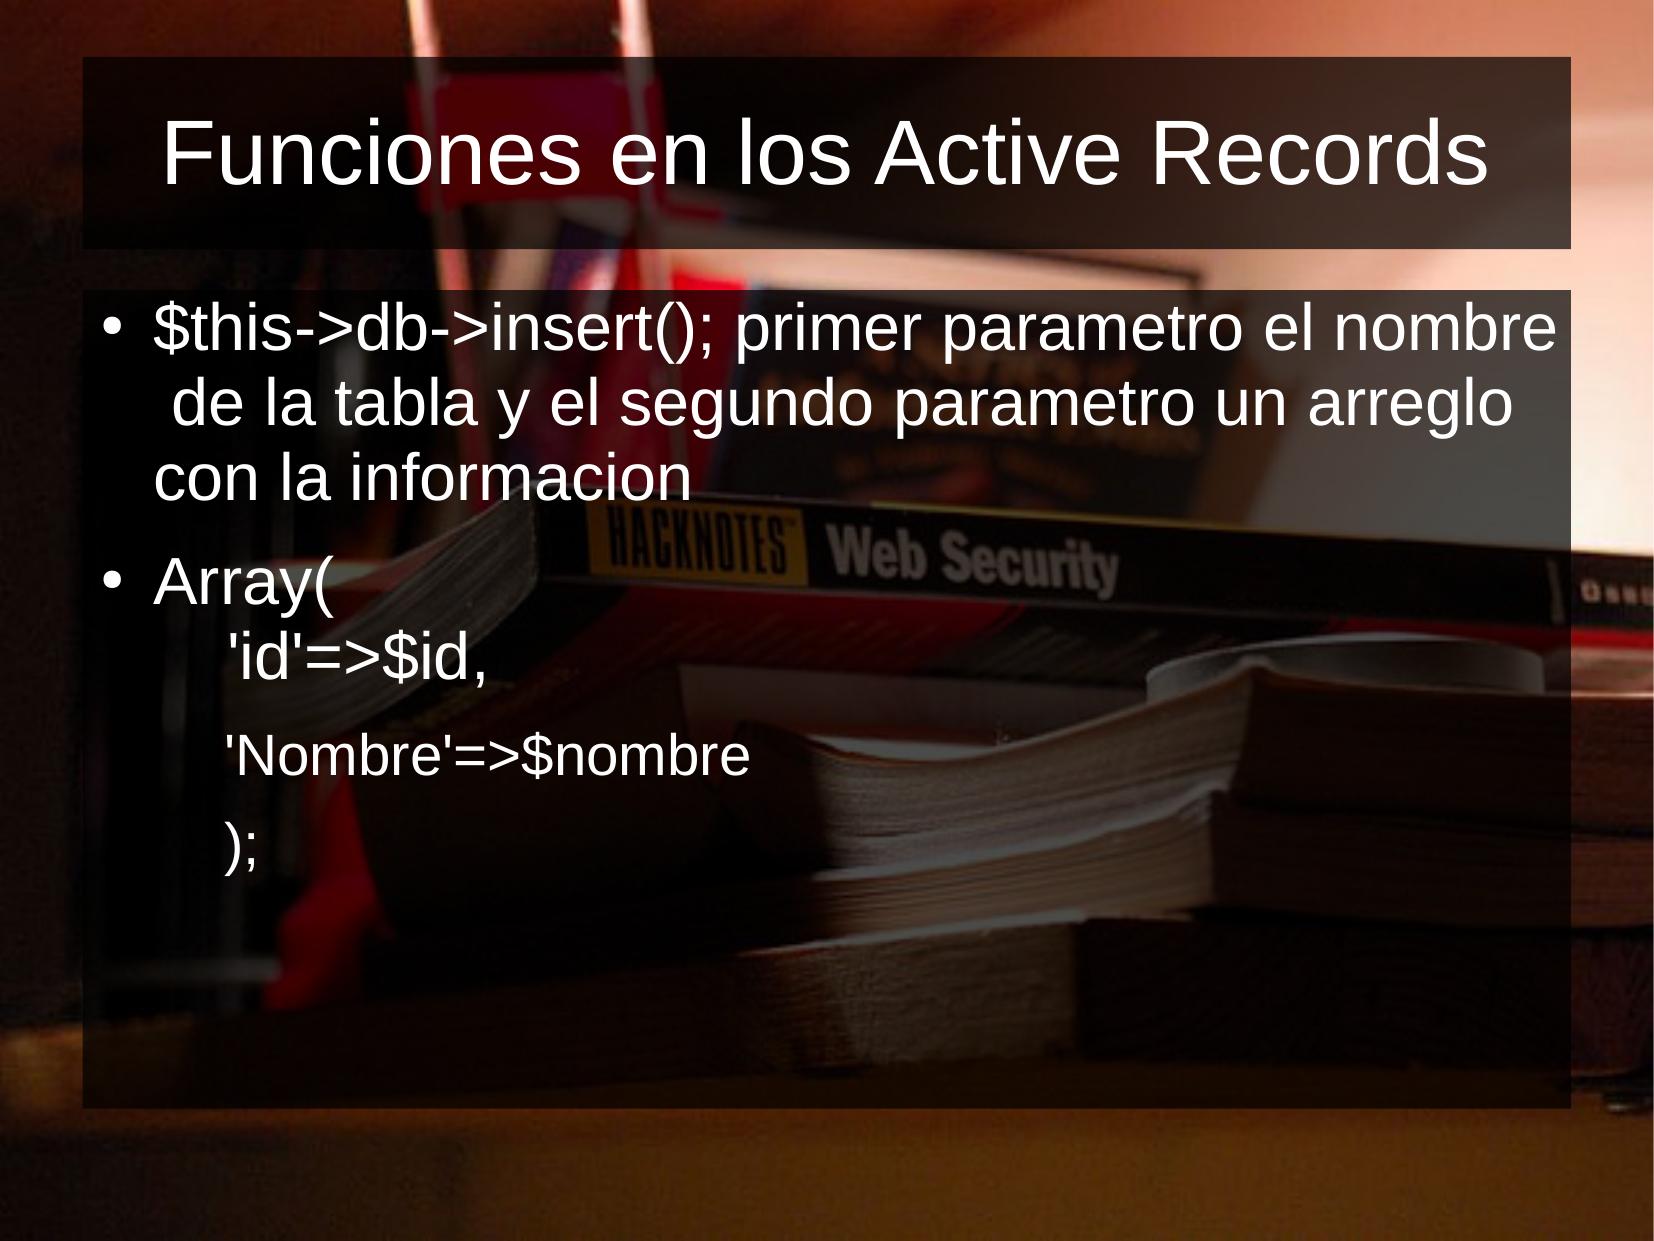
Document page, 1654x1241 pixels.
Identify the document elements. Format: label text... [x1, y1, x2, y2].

title Funciones en los Active Records [82, 56, 1571, 250]
picture [0, 0, 1654, 1241]
list $this->db->insert(); primer parametro el nombre de la tabla y el segundo parametro un arreglo con la informacion Array( 'id'=>$id, 'Nombre'=>$nombre ); [82, 290, 1571, 1109]
